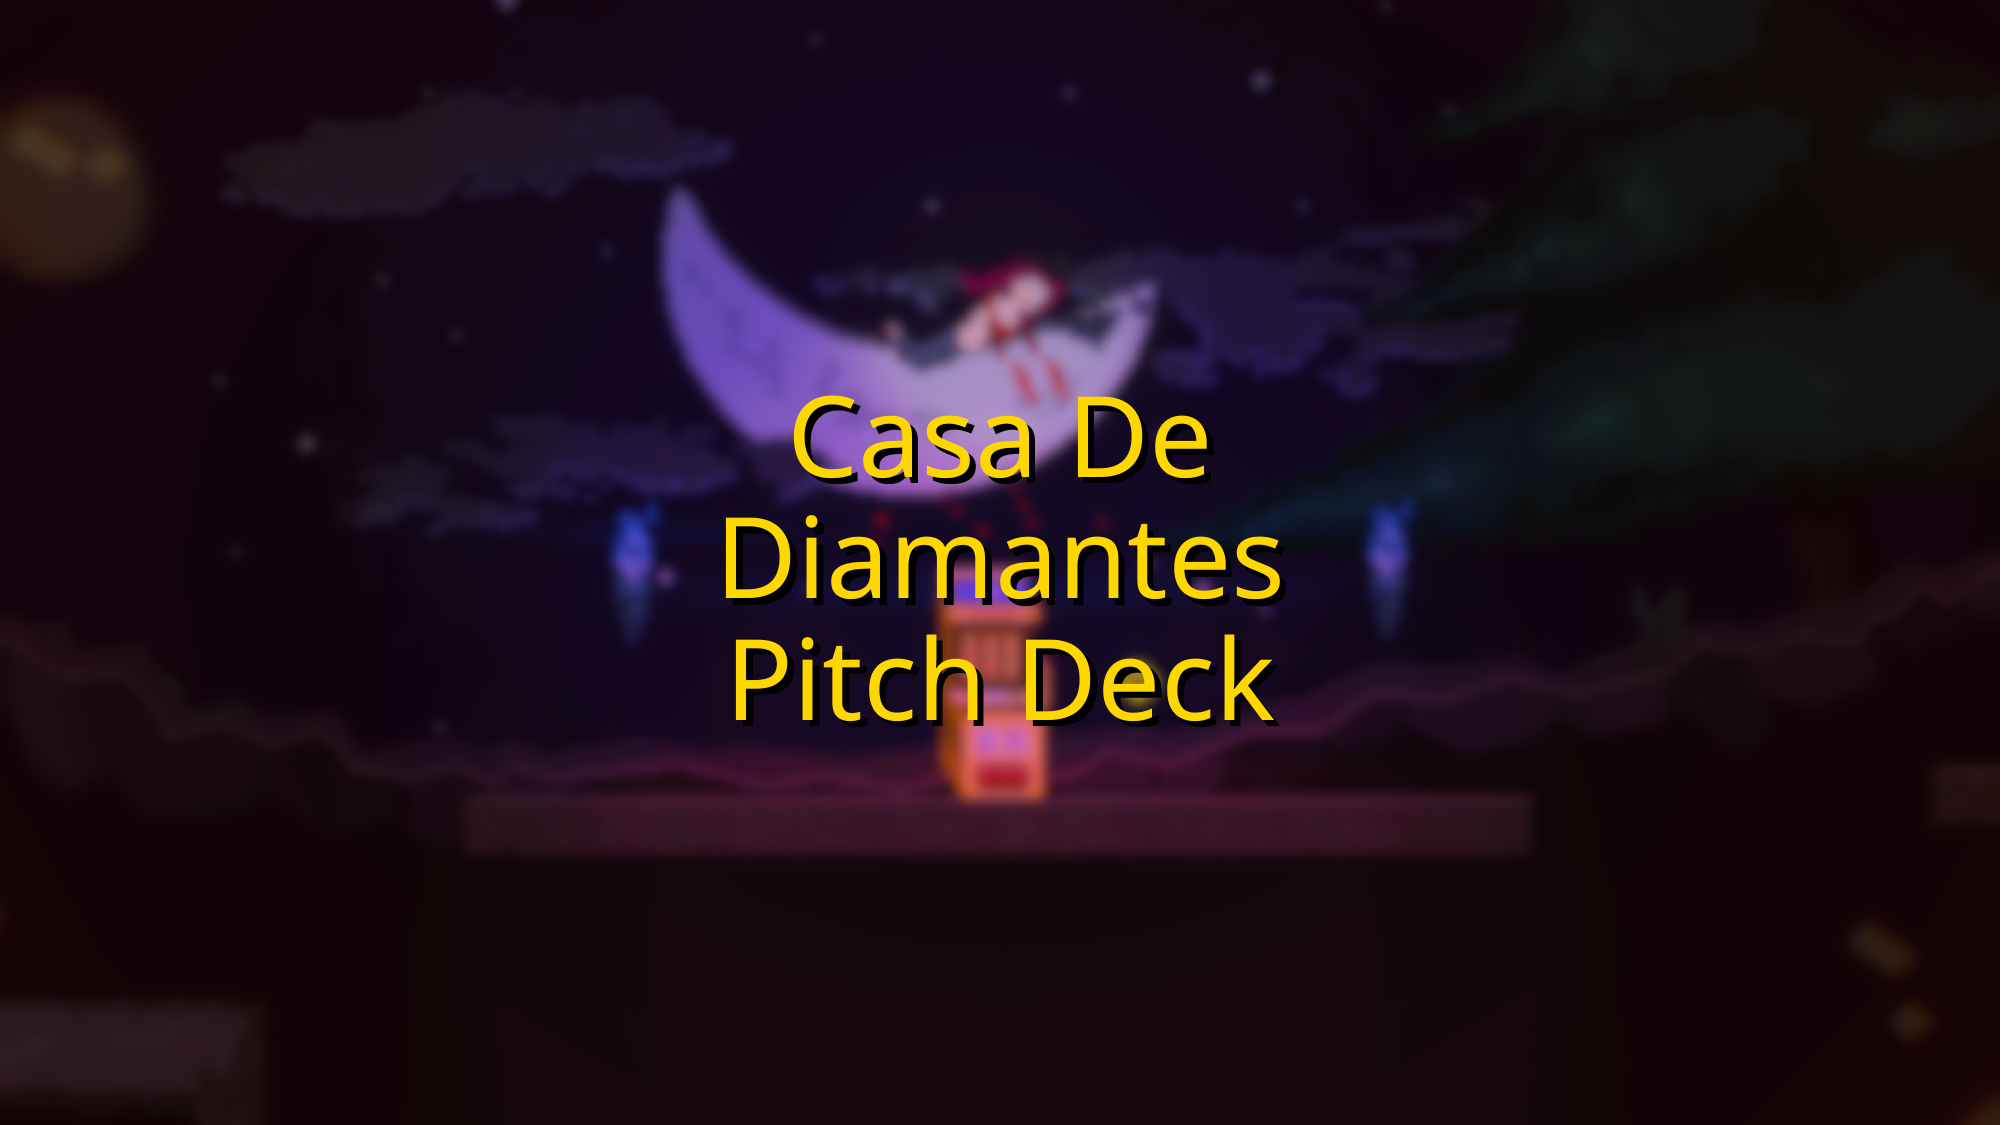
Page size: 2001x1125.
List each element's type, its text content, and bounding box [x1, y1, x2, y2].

title Casa De Diamantes Pitch Deck [614, 276, 1388, 849]
picture [0, 0, 2000, 1125]
